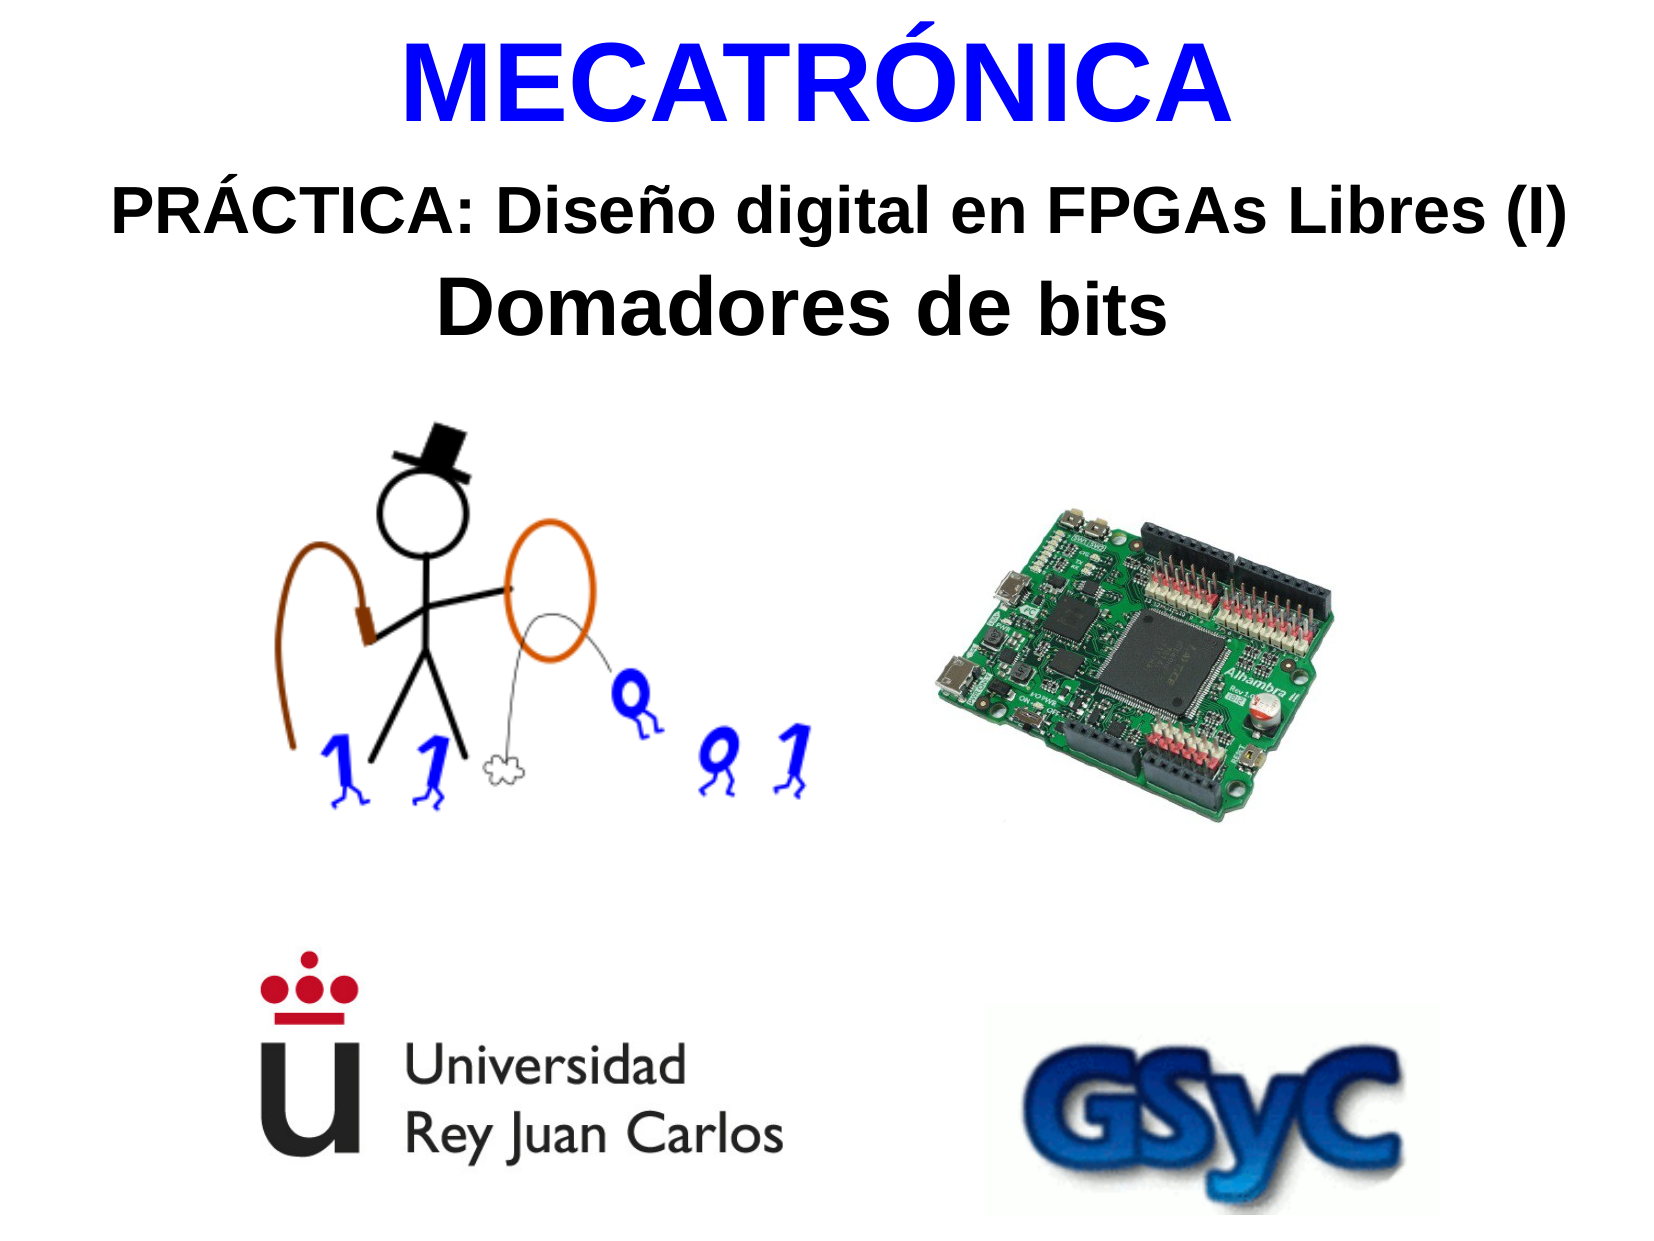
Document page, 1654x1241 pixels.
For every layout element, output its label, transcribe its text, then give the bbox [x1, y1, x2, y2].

picture [226, 929, 811, 1186]
picture [233, 390, 841, 841]
title Domadores de bits [255, 255, 1351, 358]
title PRÁCTICA: Diseño digital en FPGAs Libres (I) [105, 136, 1576, 286]
title MECATRÓNICA [75, 15, 1561, 151]
picture [983, 1004, 1441, 1216]
picture [917, 494, 1351, 838]
